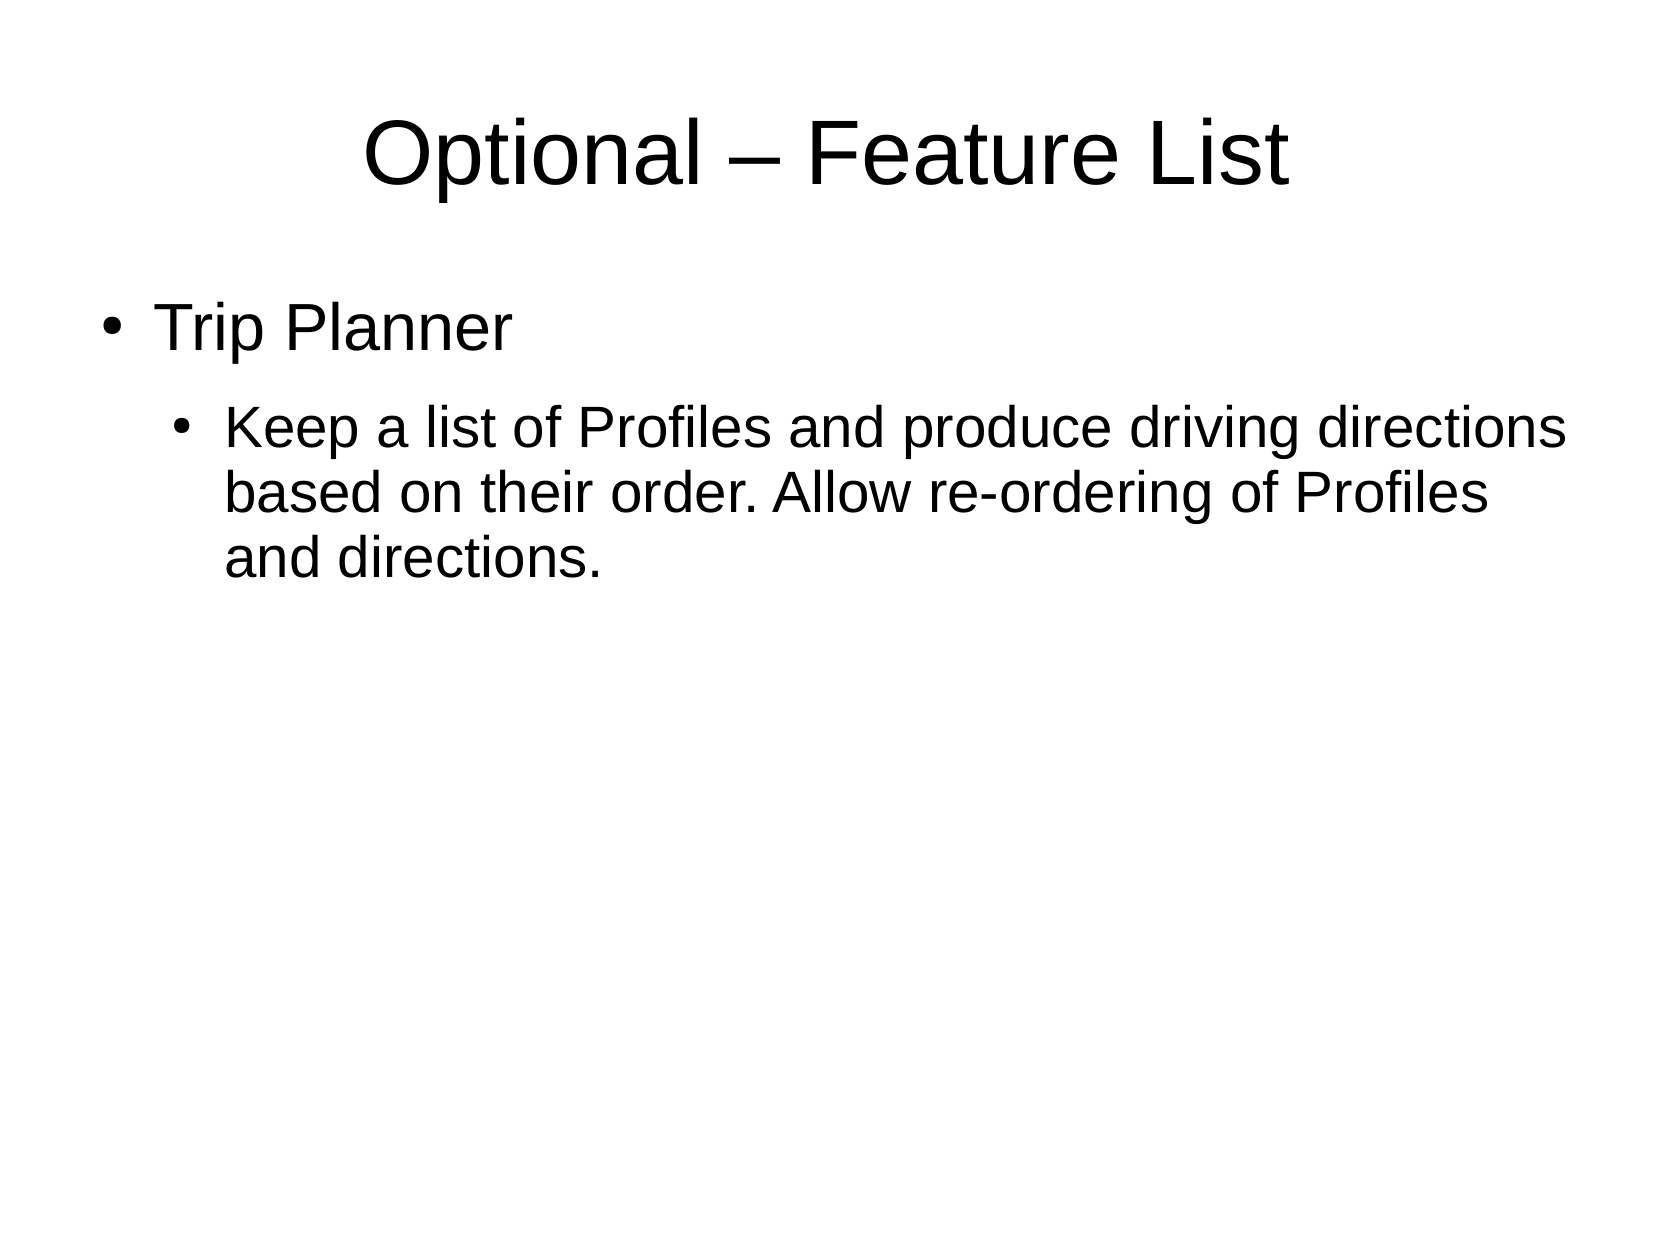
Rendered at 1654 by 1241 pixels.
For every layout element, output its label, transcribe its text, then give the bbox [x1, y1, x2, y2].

list Trip Planner Keep a list of Profiles and produce driving directions based on their order. Allow re-ordering of Profiles and directions. [82, 290, 1571, 1109]
title Optional – Feature List [82, 56, 1571, 250]
